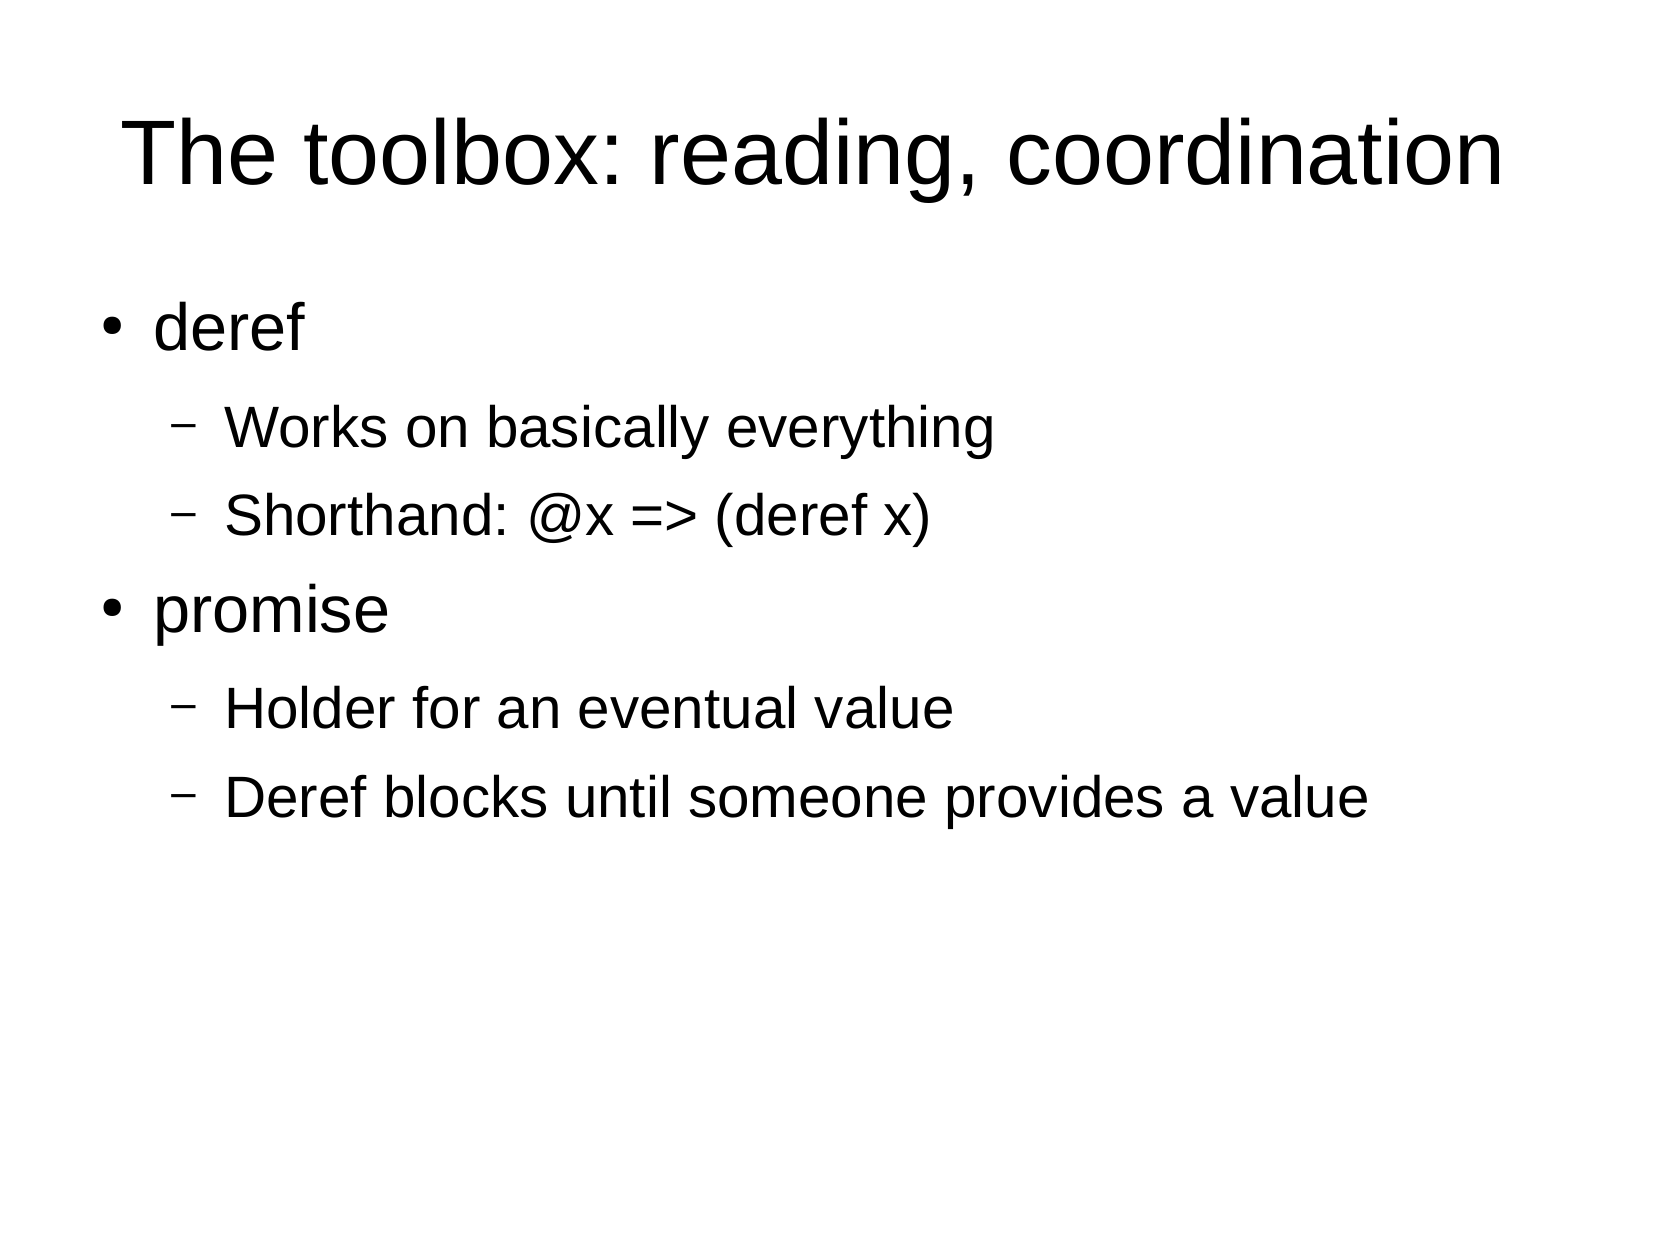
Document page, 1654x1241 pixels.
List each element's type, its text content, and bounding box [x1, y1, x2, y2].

title The toolbox: reading, coordination [82, 49, 1571, 257]
list deref Works on basically everything Shorthand: @x => (deref x) promise Holder for an eventual value Deref blocks until someone provides a value [82, 290, 1571, 1010]
